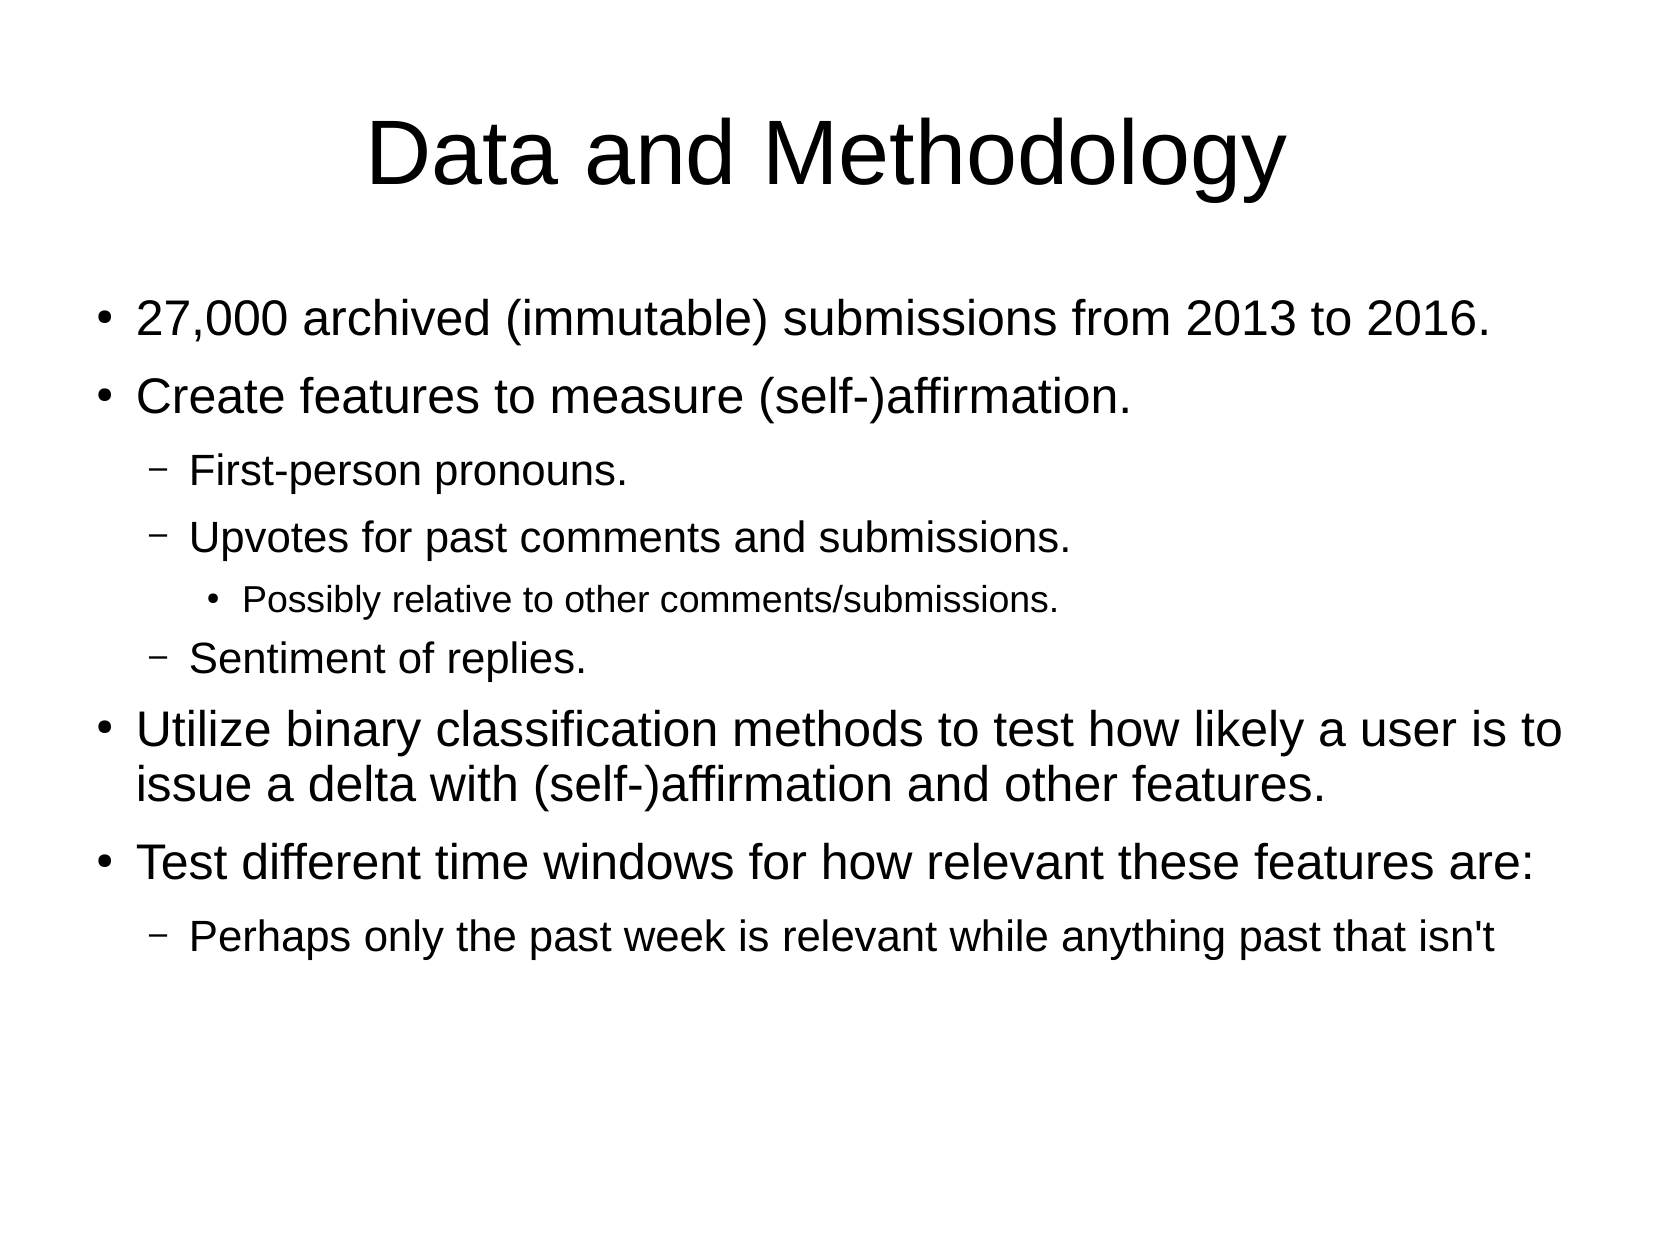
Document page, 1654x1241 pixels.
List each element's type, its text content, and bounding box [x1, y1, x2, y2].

title Data and Methodology [82, 49, 1571, 257]
list 27,000 archived (immutable) submissions from 2013 to 2016. Create features to measure (self-)affirmation. First-person pronouns. Upvotes for past comments and submissions. Possibly relative to other comments/submissions. Sentiment of replies. Utilize binary classification methods to test how likely a user is to issue a delta with (self-)affirmation and other features. Test different time windows for how relevant these features are: Perhaps only the past week is relevant while anything past that isn't [82, 290, 1571, 1010]
